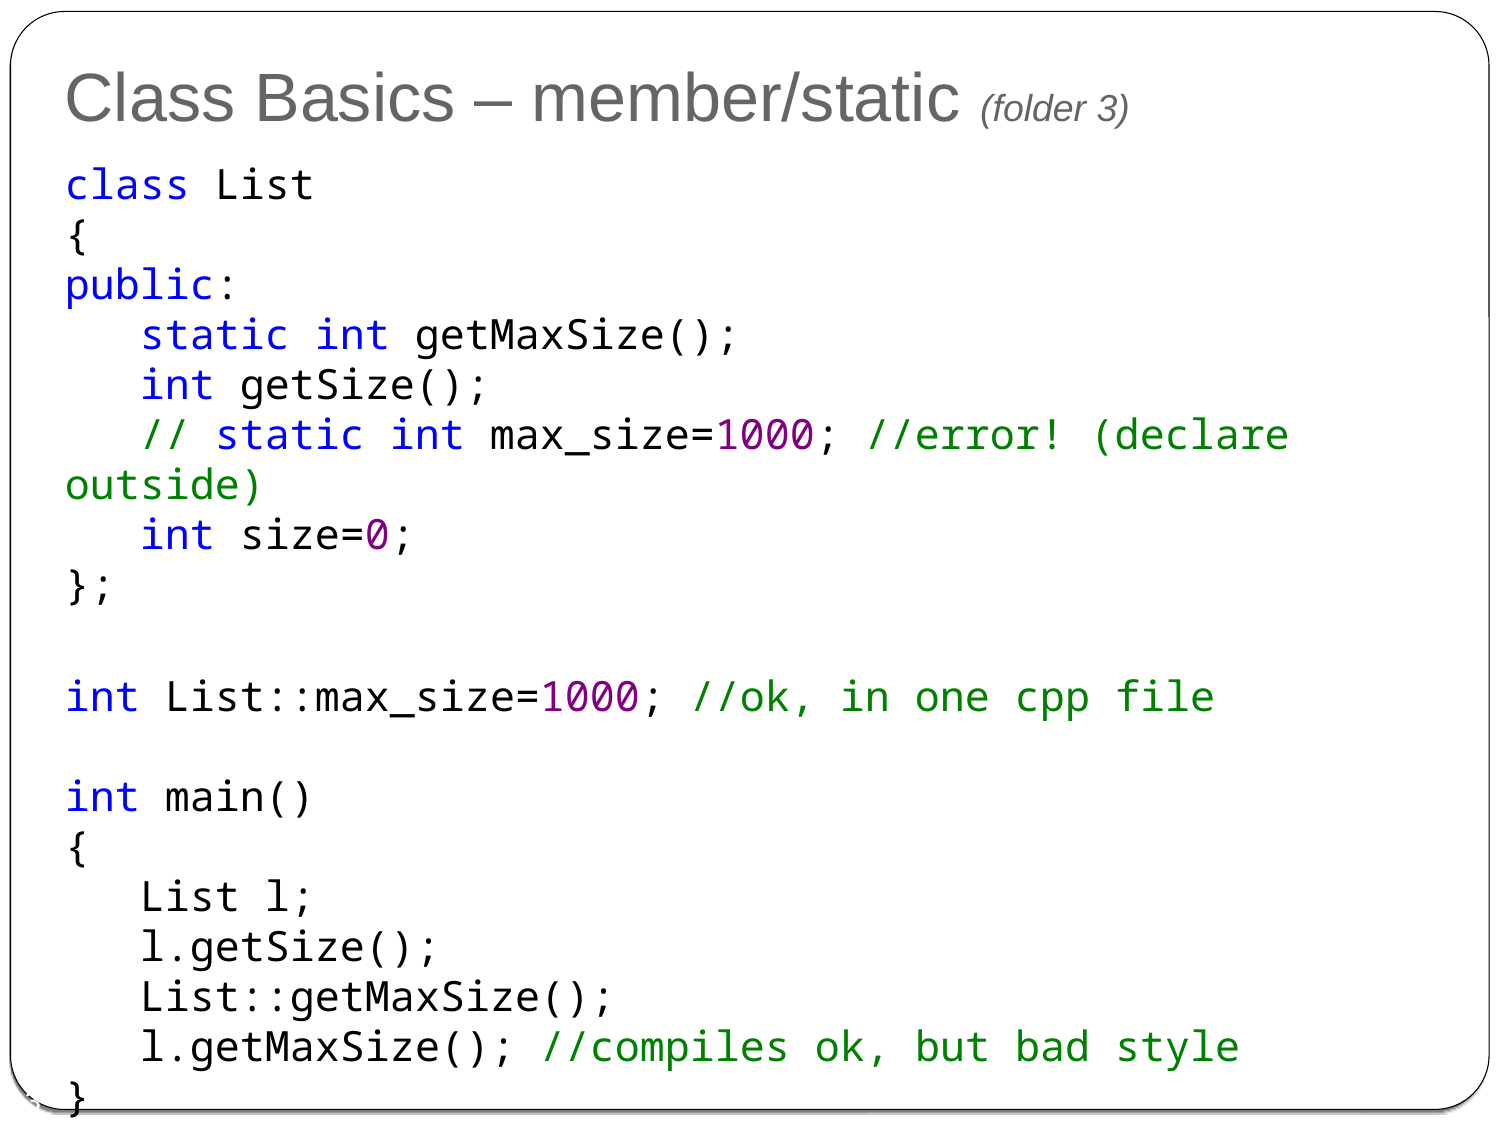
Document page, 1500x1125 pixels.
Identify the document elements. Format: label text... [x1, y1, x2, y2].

list class List { public: static int getMaxSize(); int getSize(); // static int max_size=1000; //error! (declare outside) int size=0; }; int List::max_size=1000; //ok, in one cpp file int main() { List l; l.getSize(); List::getMaxSize(); l.getMaxSize(); //compiles ok, but bad style } [50, 149, 1450, 1088]
title Class Basics – member/static (folder 3) [50, 45, 1450, 149]
slide_number <number> [0, 1074, 50, 1125]
